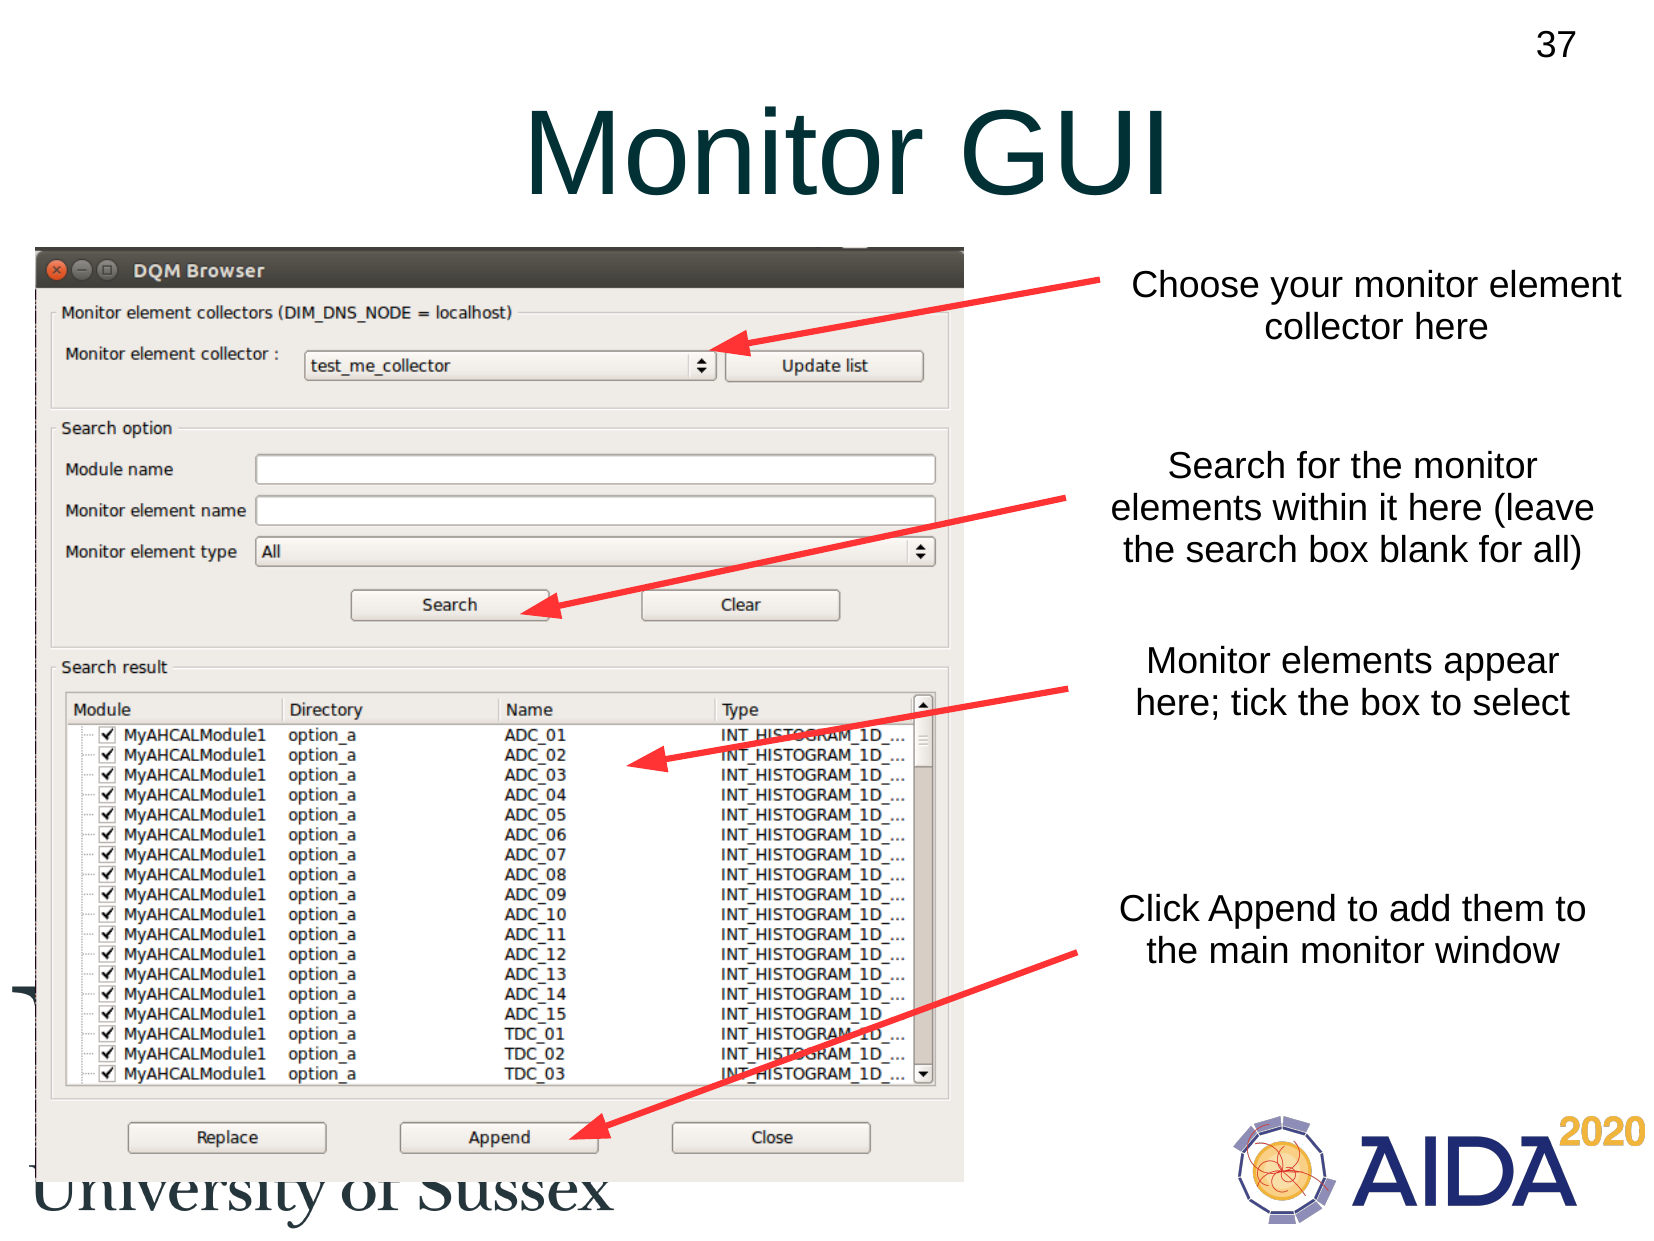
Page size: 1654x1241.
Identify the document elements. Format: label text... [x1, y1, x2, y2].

text_box <number> [1521, 16, 1654, 84]
text_box Choose your monitor element collector here [1111, 256, 1642, 390]
text_box Click Append to add them to the main monitor window [1087, 879, 1619, 1014]
picture [1233, 1116, 1645, 1224]
title Monitor GUI [82, 49, 1571, 257]
picture [11, 247, 964, 1229]
text_box Search for the monitor elements within it here (leave the search box blank for all) [1087, 437, 1619, 578]
text_box Monitor elements appear here; tick the box to select [1087, 631, 1619, 766]
